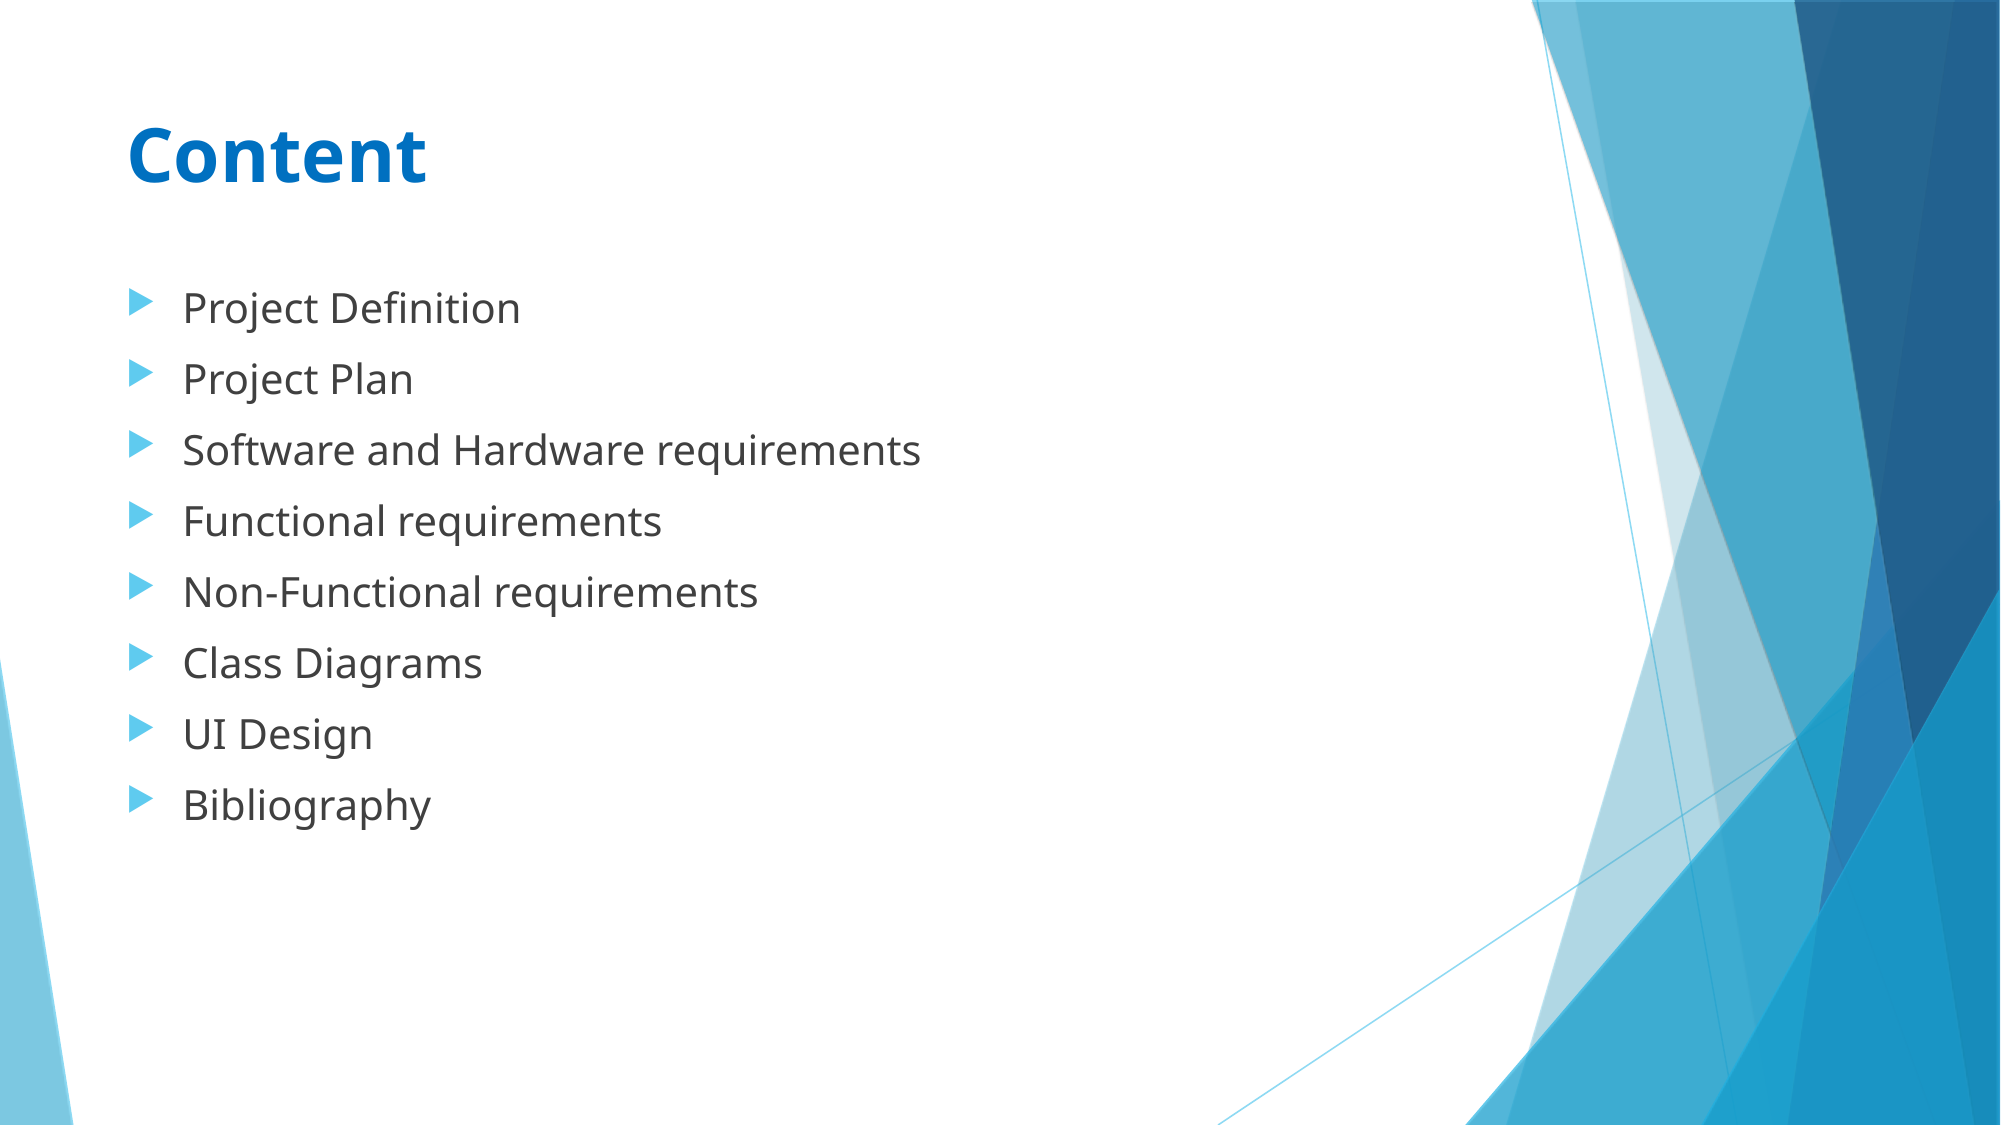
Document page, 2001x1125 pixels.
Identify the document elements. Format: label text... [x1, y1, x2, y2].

title Content [111, 99, 1522, 235]
list Project Definition Project Plan Software and Hardware requirements Functional requirements Non-Functional requirements Class Diagrams UI Design Bibliography [111, 274, 1522, 911]
